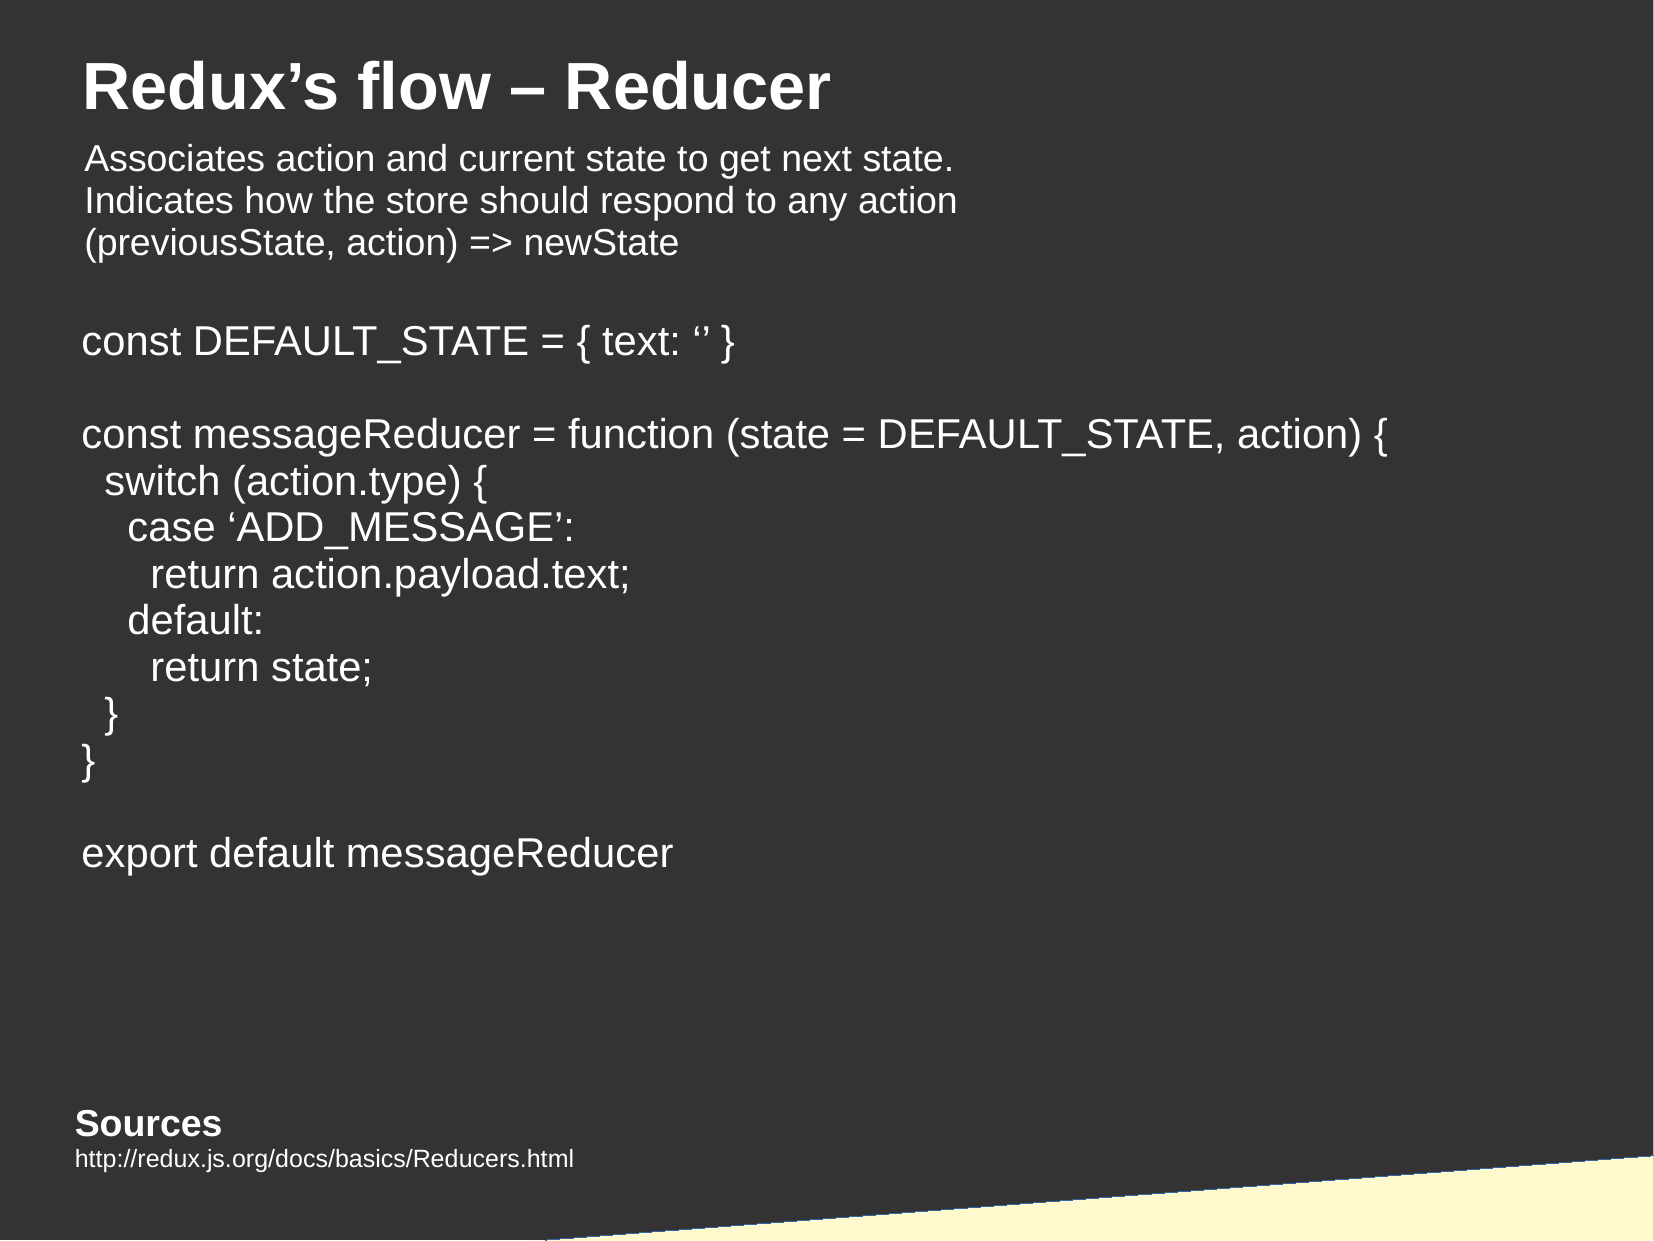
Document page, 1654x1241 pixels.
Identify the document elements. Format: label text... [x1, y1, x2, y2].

text_box Associates action and current state to get next state. Indicates how the store should respond to any action (previousState, action) => newState [69, 129, 1621, 313]
title const DEFAULT_STATE = { text: ‘’ } const messageReducer = function (state = DEFAULT_STATE, action) { switch (action.type) { case ‘ADD_MESSAGE’: return action.payload.text; default: return state; } } export default messageReducer [81, 318, 1411, 923]
text_box Sources http://redux.js.org/docs/basics/Reducers.html [60, 1095, 1546, 1194]
title Redux’s flow – Reducer [82, 49, 1441, 125]
text_box [533, 1155, 1654, 1241]
